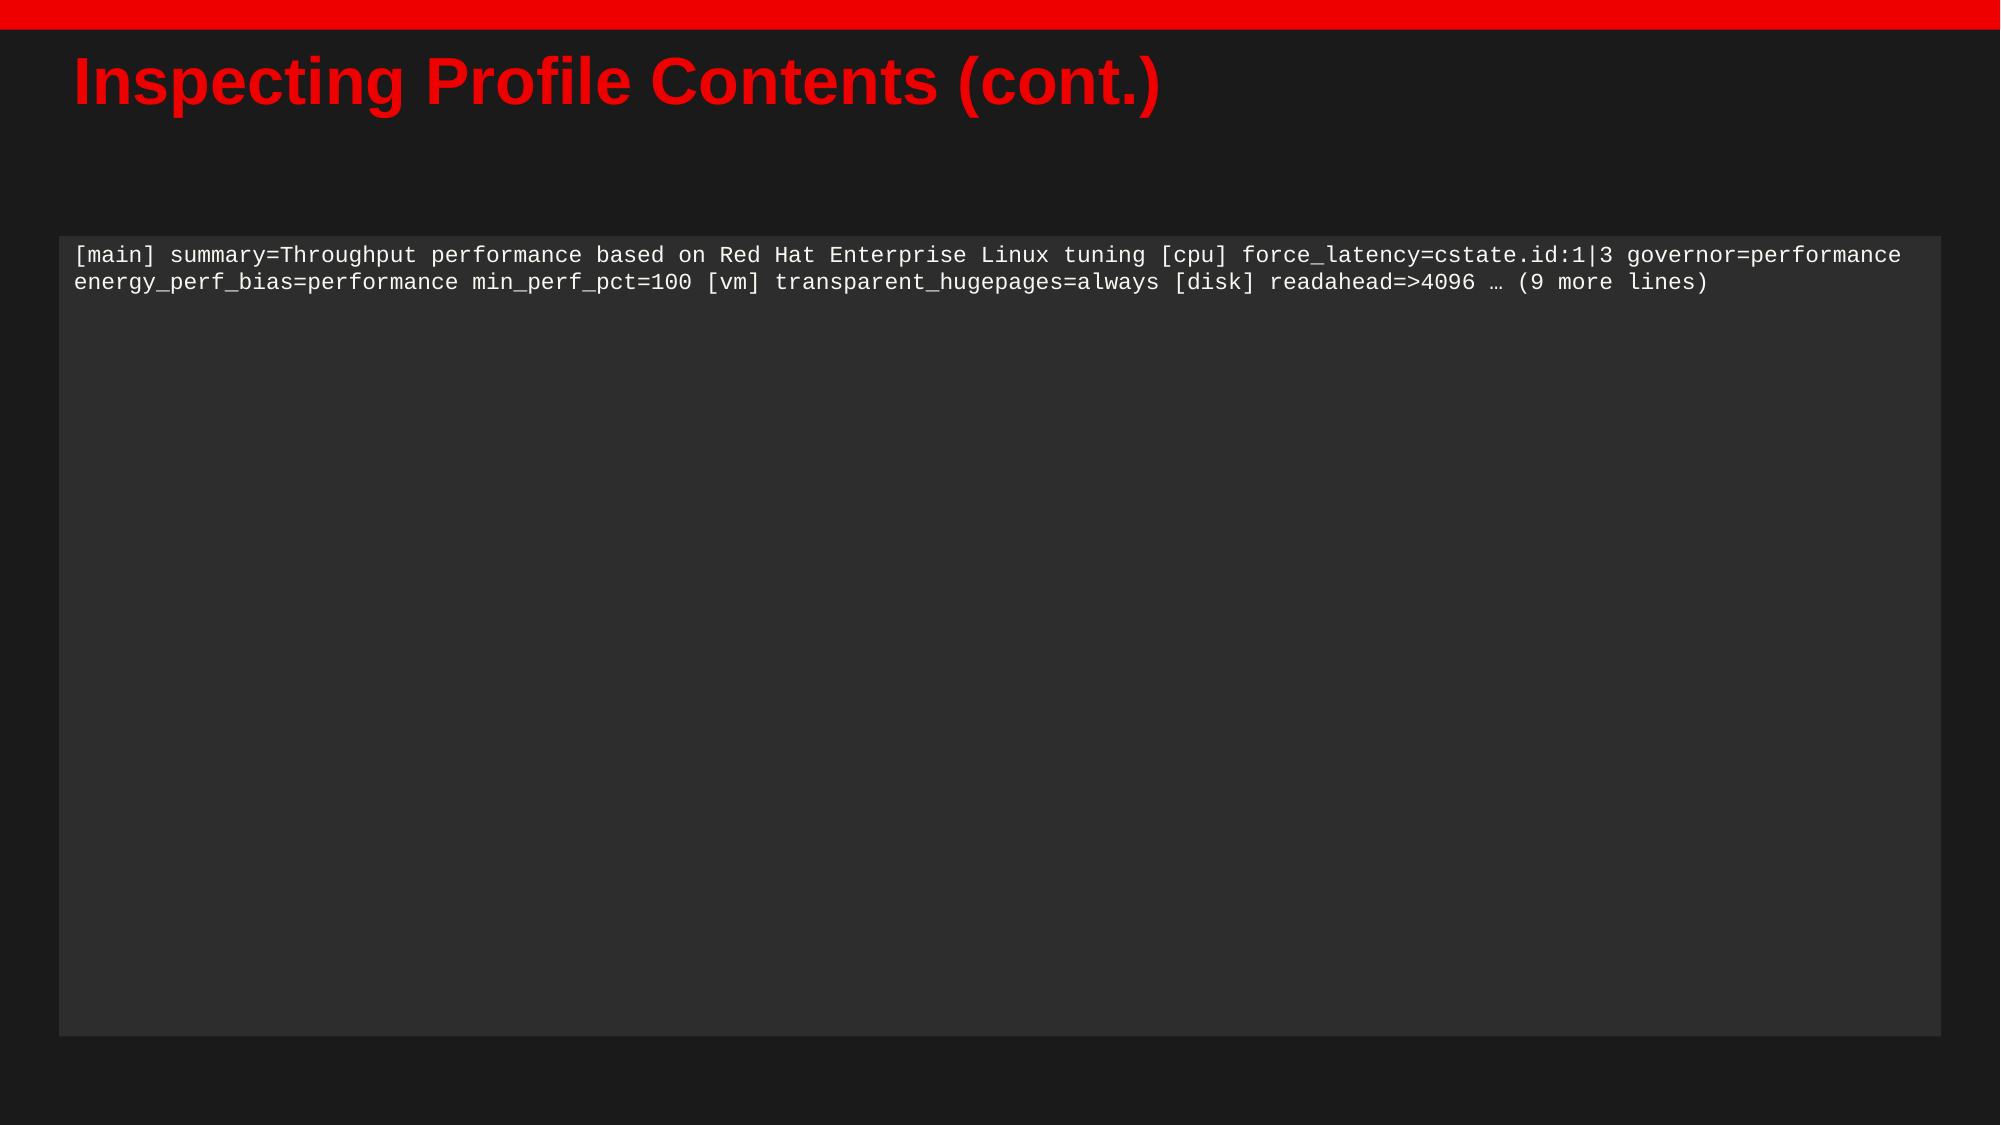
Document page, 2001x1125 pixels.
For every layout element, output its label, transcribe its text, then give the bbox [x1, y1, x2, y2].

text_box [0, 0, 2001, 30]
text_box Inspecting Profile Contents (cont.) [59, 36, 1942, 208]
text_box [main] summary=Throughput performance based on Red Hat Enterprise Linux tuning [cpu] force_latency=cstate.id:1|3 governor=performance energy_perf_bias=performance min_perf_pct=100 [vm] transparent_hugepages=always [disk] readahead=>4096 … (9 more lines) [59, 236, 1942, 1037]
